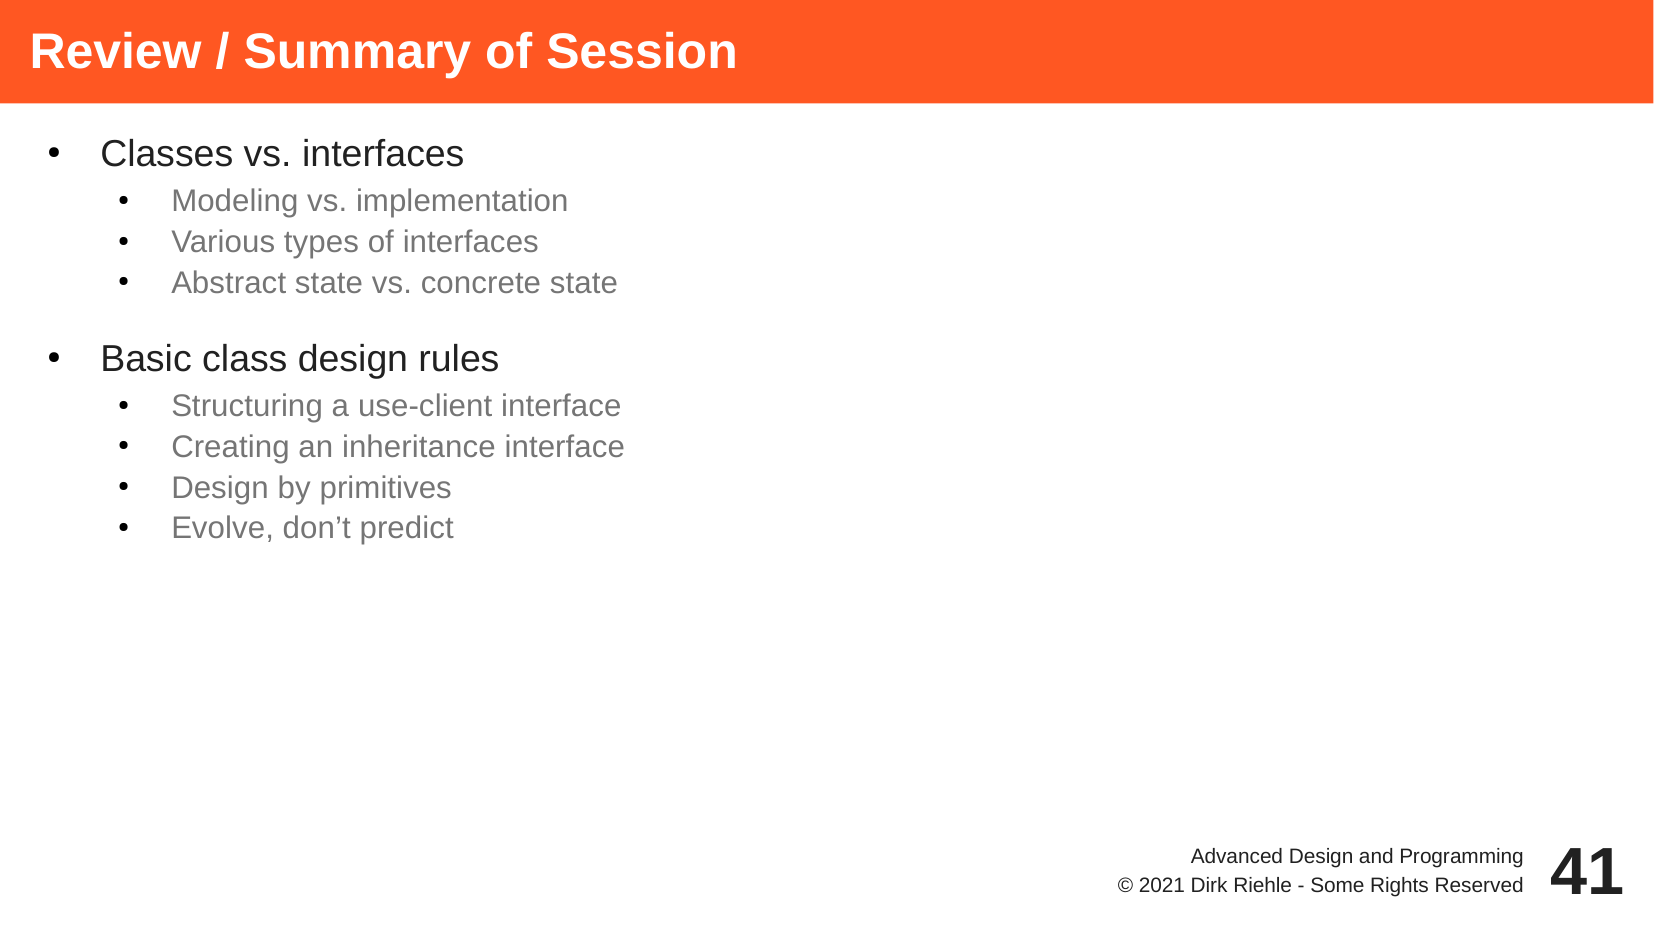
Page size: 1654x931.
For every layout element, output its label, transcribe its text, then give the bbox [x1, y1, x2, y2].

list Classes vs. interfaces Modeling vs. implementation Various types of interfaces Abstract state vs. concrete state Basic class design rules Structuring a use-client interface Creating an inheritance interface Design by primitives Evolve, don’t predict [29, 132, 1625, 813]
title Review / Summary of Session [0, 0, 1654, 104]
